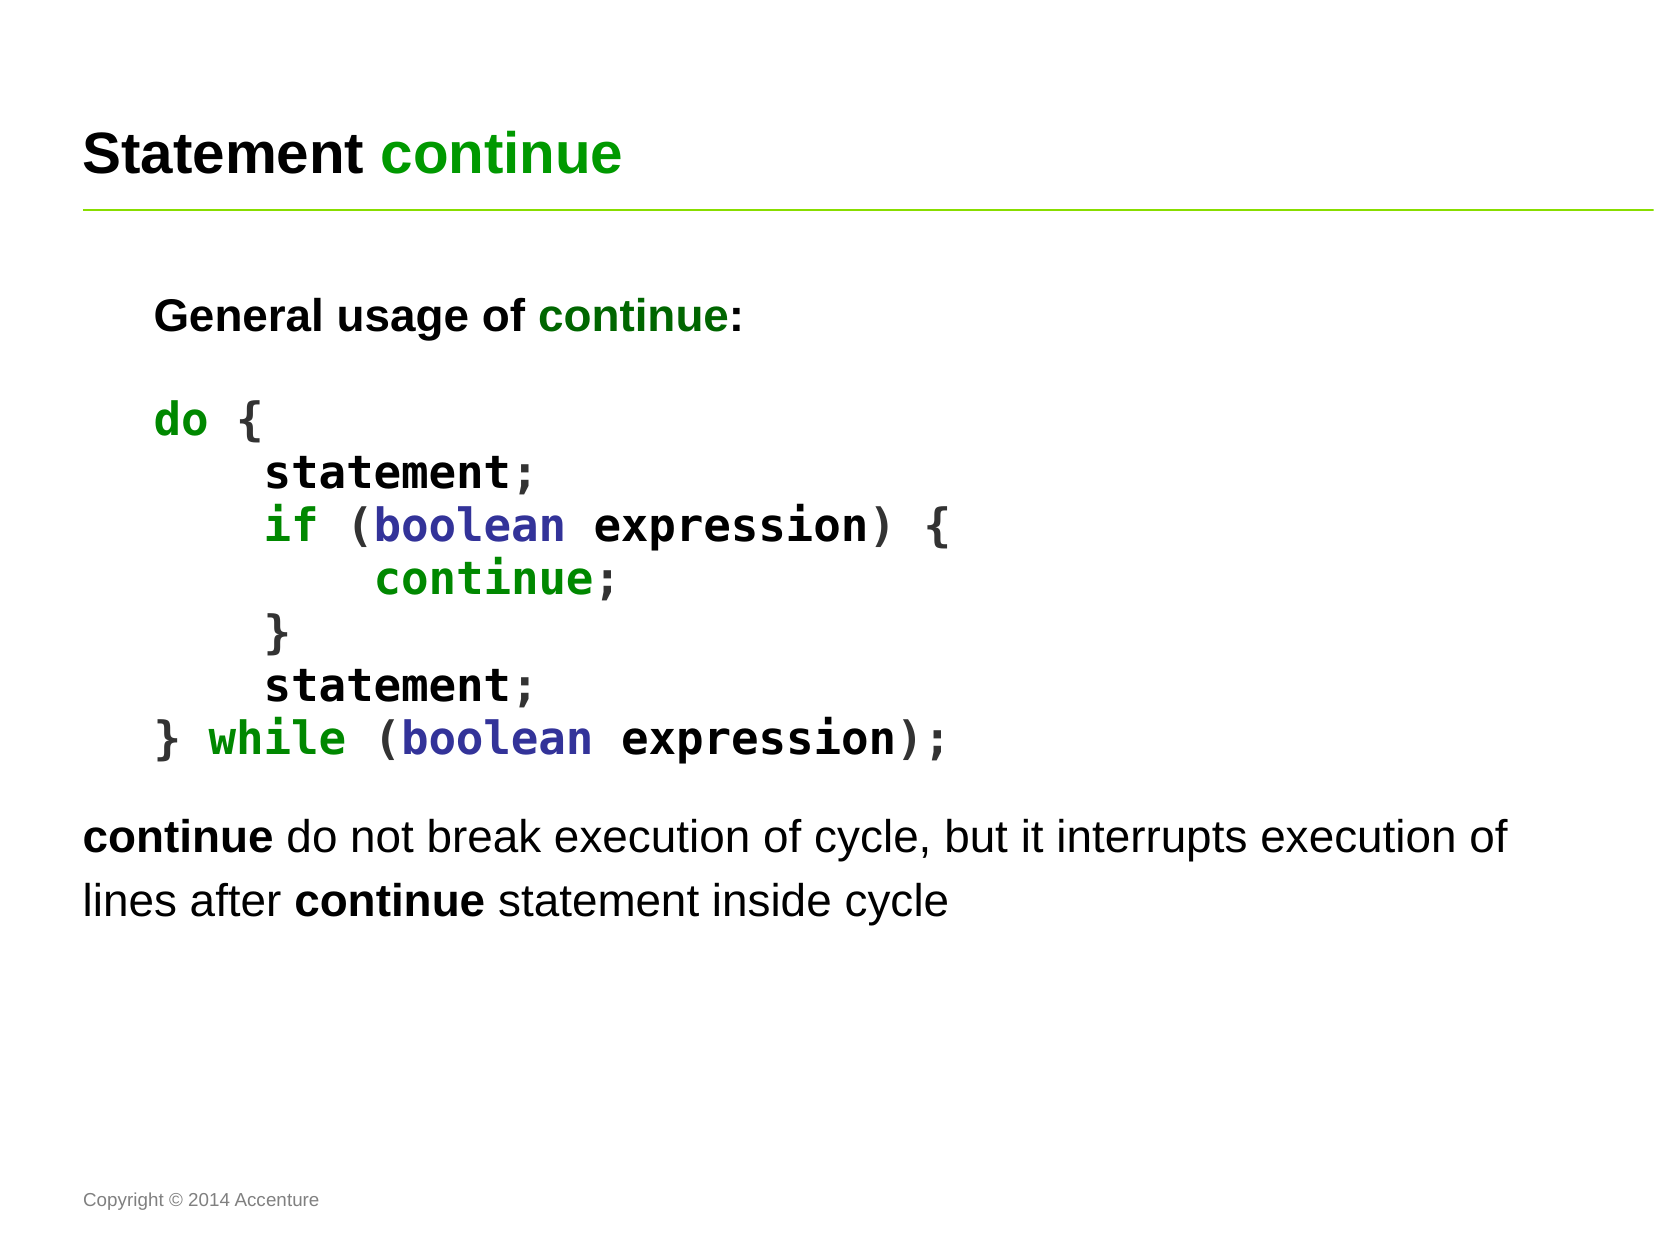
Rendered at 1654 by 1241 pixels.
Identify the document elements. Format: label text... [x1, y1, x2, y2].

title Statement continue [82, 49, 1571, 257]
list General usage of continue: do { statement; if (boolean expression) { continue; } statement; } while (boolean expression); continue do not break execution of cycle, but it interrupts execution of lines after continue statement inside cycle [82, 290, 1538, 1170]
